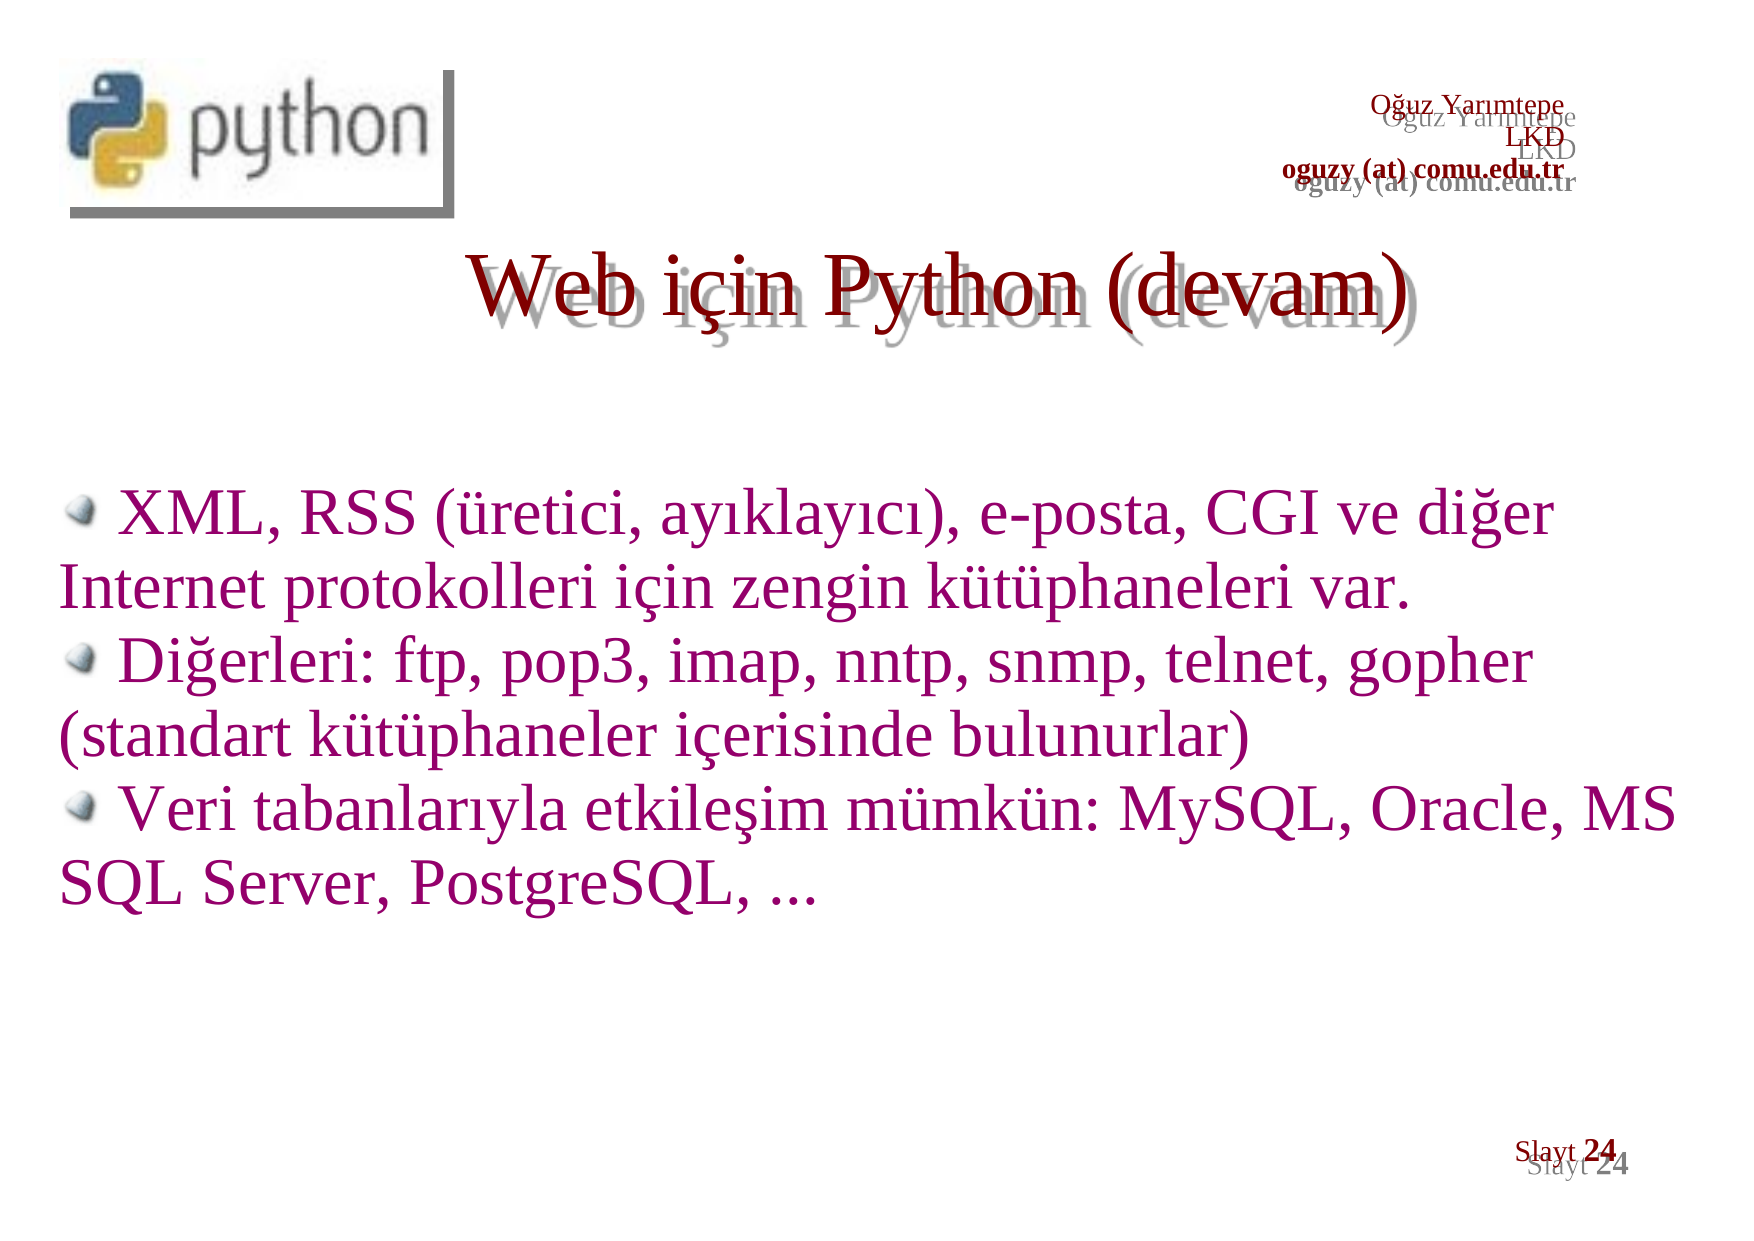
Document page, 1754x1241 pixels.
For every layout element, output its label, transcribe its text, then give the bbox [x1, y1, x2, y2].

subtitle XML, RSS (üretici, ayıklayıcı), e-posta, CGI ve diğer Internet protokolleri için zengin kütüphaneleri var. Diğerleri: ftp, pop3, imap, nntp, snmp, telnet, gopher (standart kütüphaneler içerisinde bulunurlar) Veri tabanlarıyla etkileşim mümkün: MySQL, Oracle, MS SQL Server, PostgreSQL, ... [59, 360, 1695, 1034]
picture [59, 58, 443, 207]
title Web için Python (devam) [194, 214, 1684, 355]
